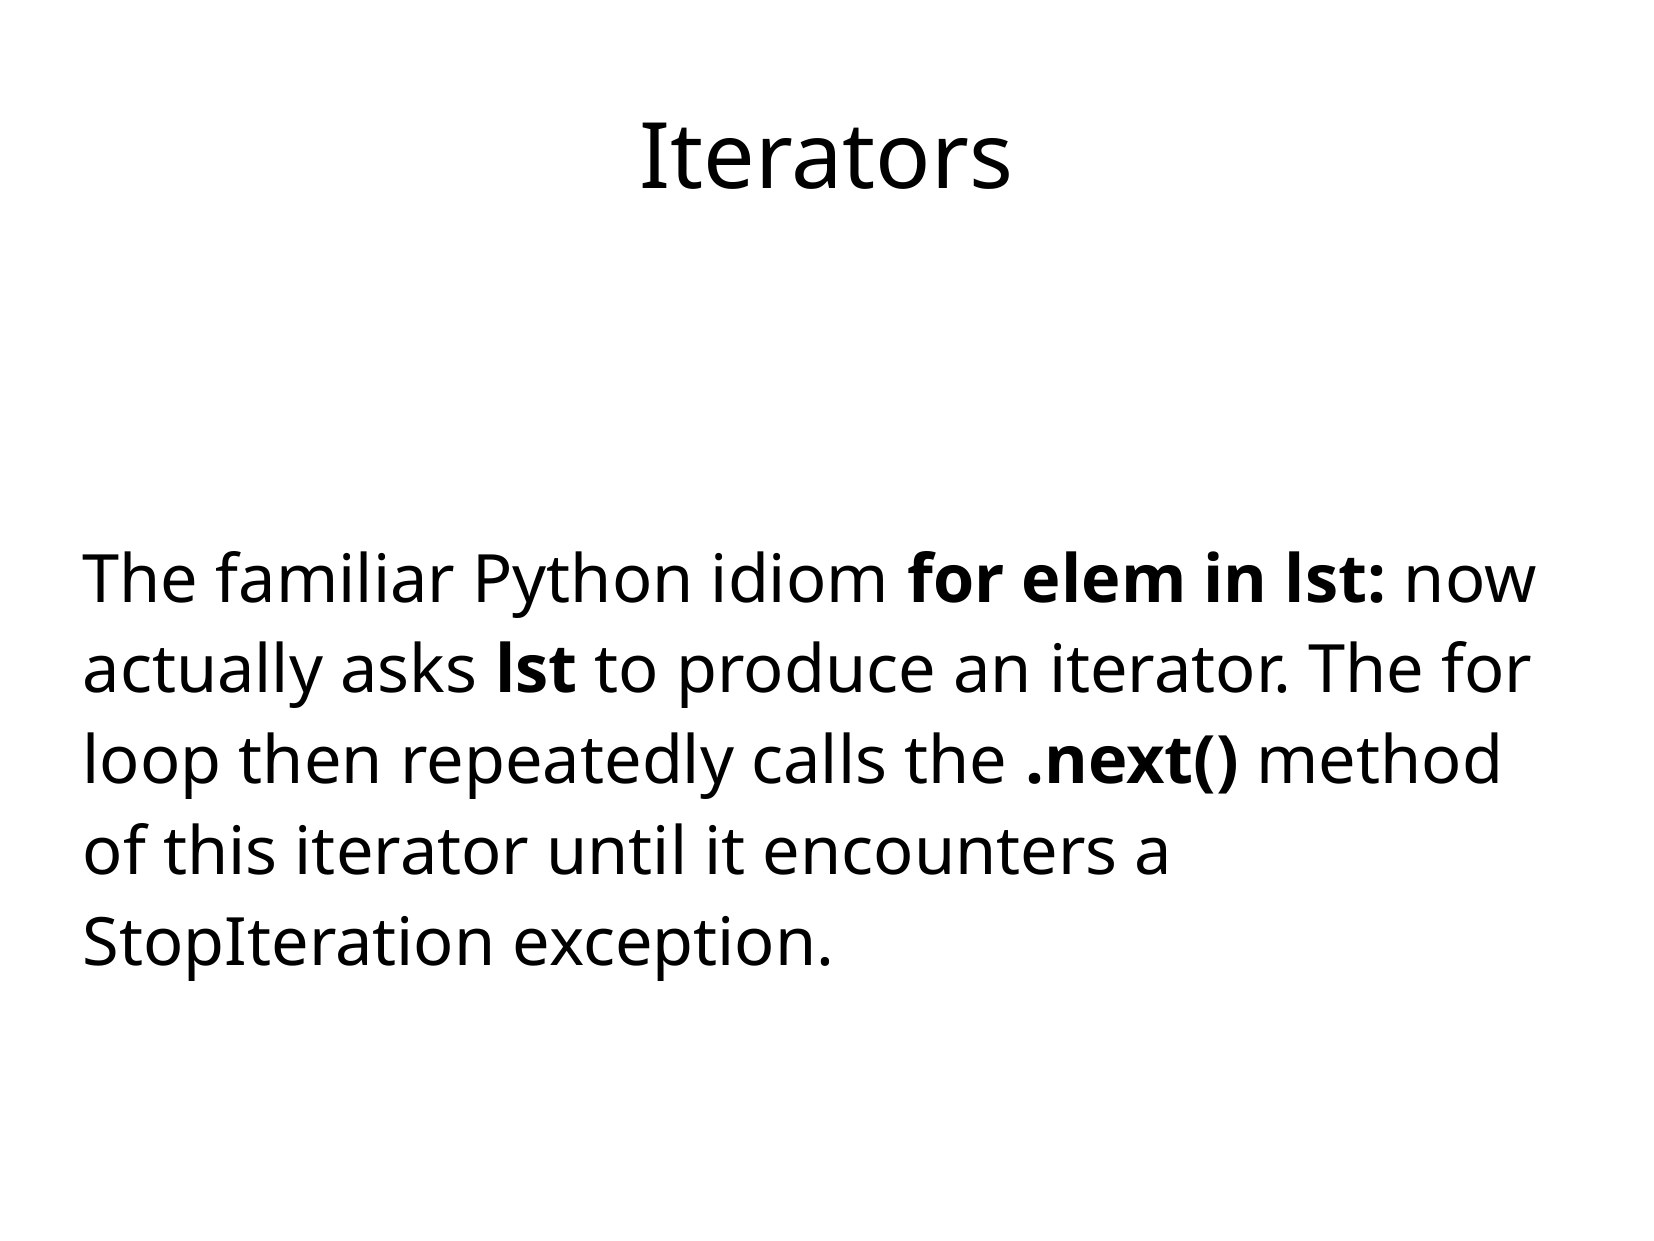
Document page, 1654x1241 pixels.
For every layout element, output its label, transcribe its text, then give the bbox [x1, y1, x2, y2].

title Iterators [82, 49, 1571, 257]
list The familiar Python idiom for elem in lst: now actually asks lst to produce an iterator. The for loop then repeatedly calls the .next() method of this iterator until it encounters a StopIteration exception. [82, 290, 1571, 1010]
